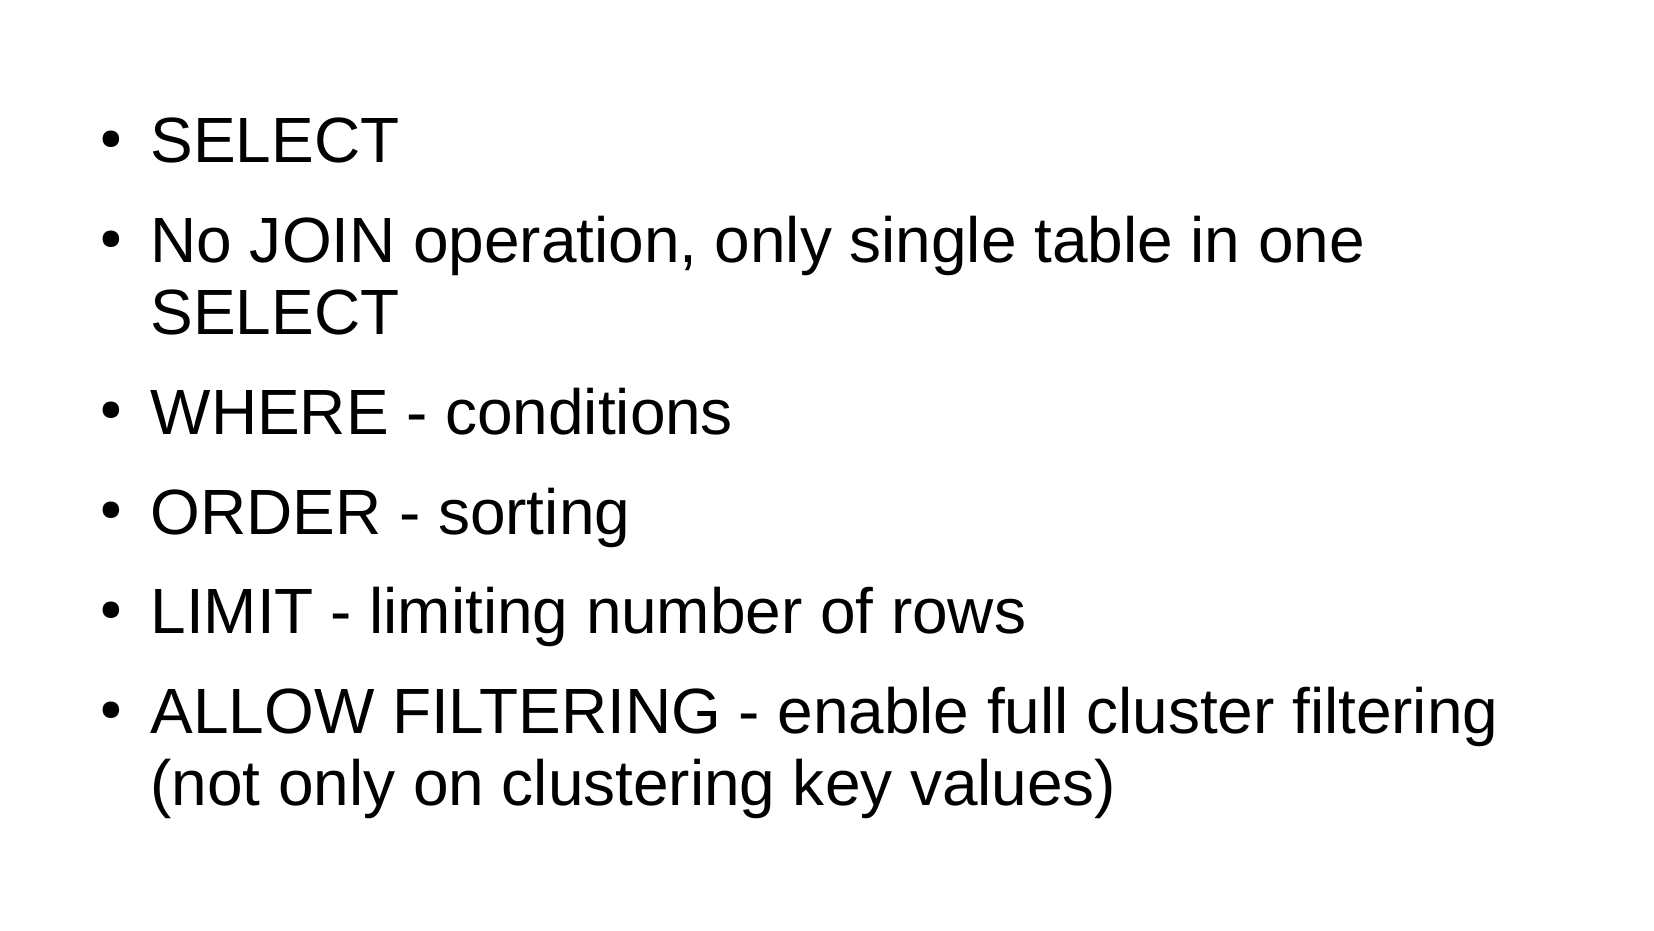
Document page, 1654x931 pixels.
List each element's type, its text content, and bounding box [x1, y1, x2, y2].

list SELECT No JOIN operation, only single table in one SELECT WHERE - conditions ORDER - sorting LIMIT - limiting number of rows ALLOW FILTERING - enable full cluster filtering (not only on clustering key values) [82, 105, 1571, 826]
